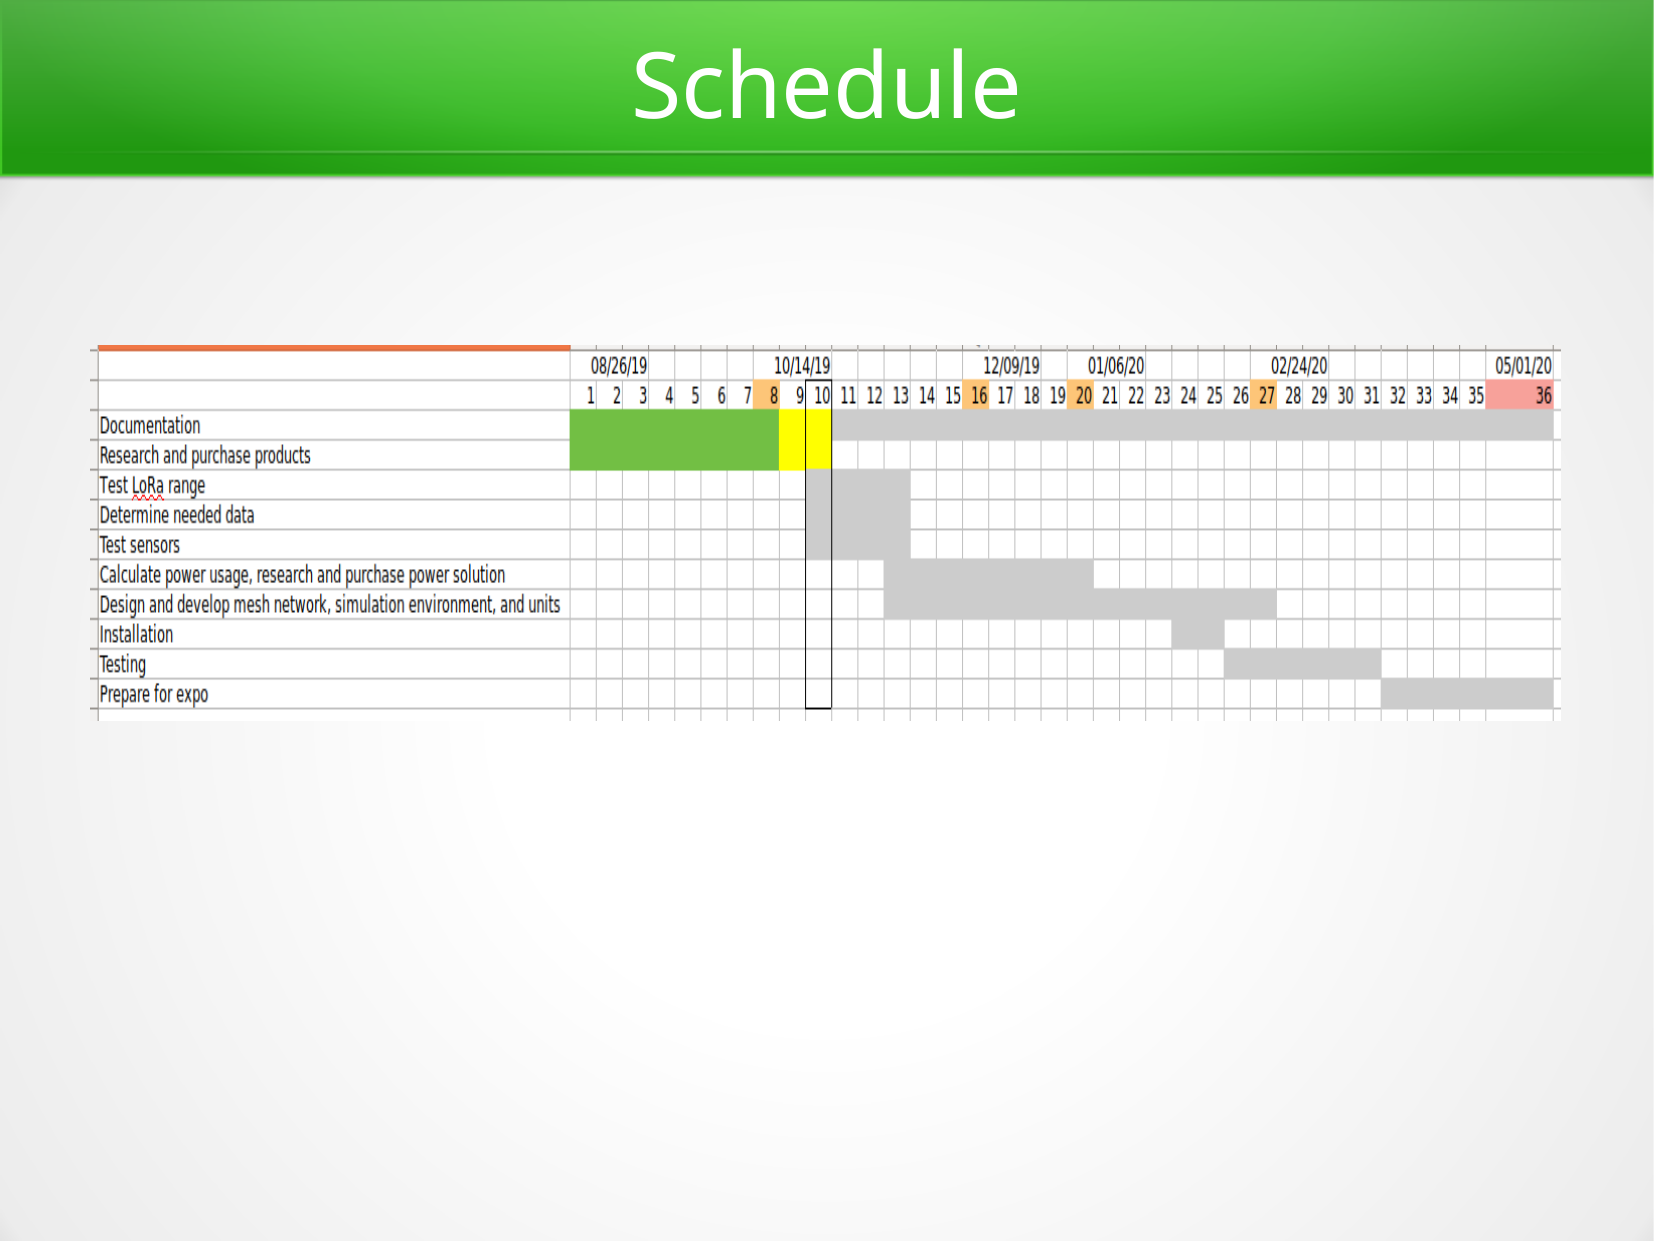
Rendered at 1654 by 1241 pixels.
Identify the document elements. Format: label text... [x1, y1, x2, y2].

title Schedule [82, 11, 1571, 154]
picture [0, 0, 1654, 1241]
